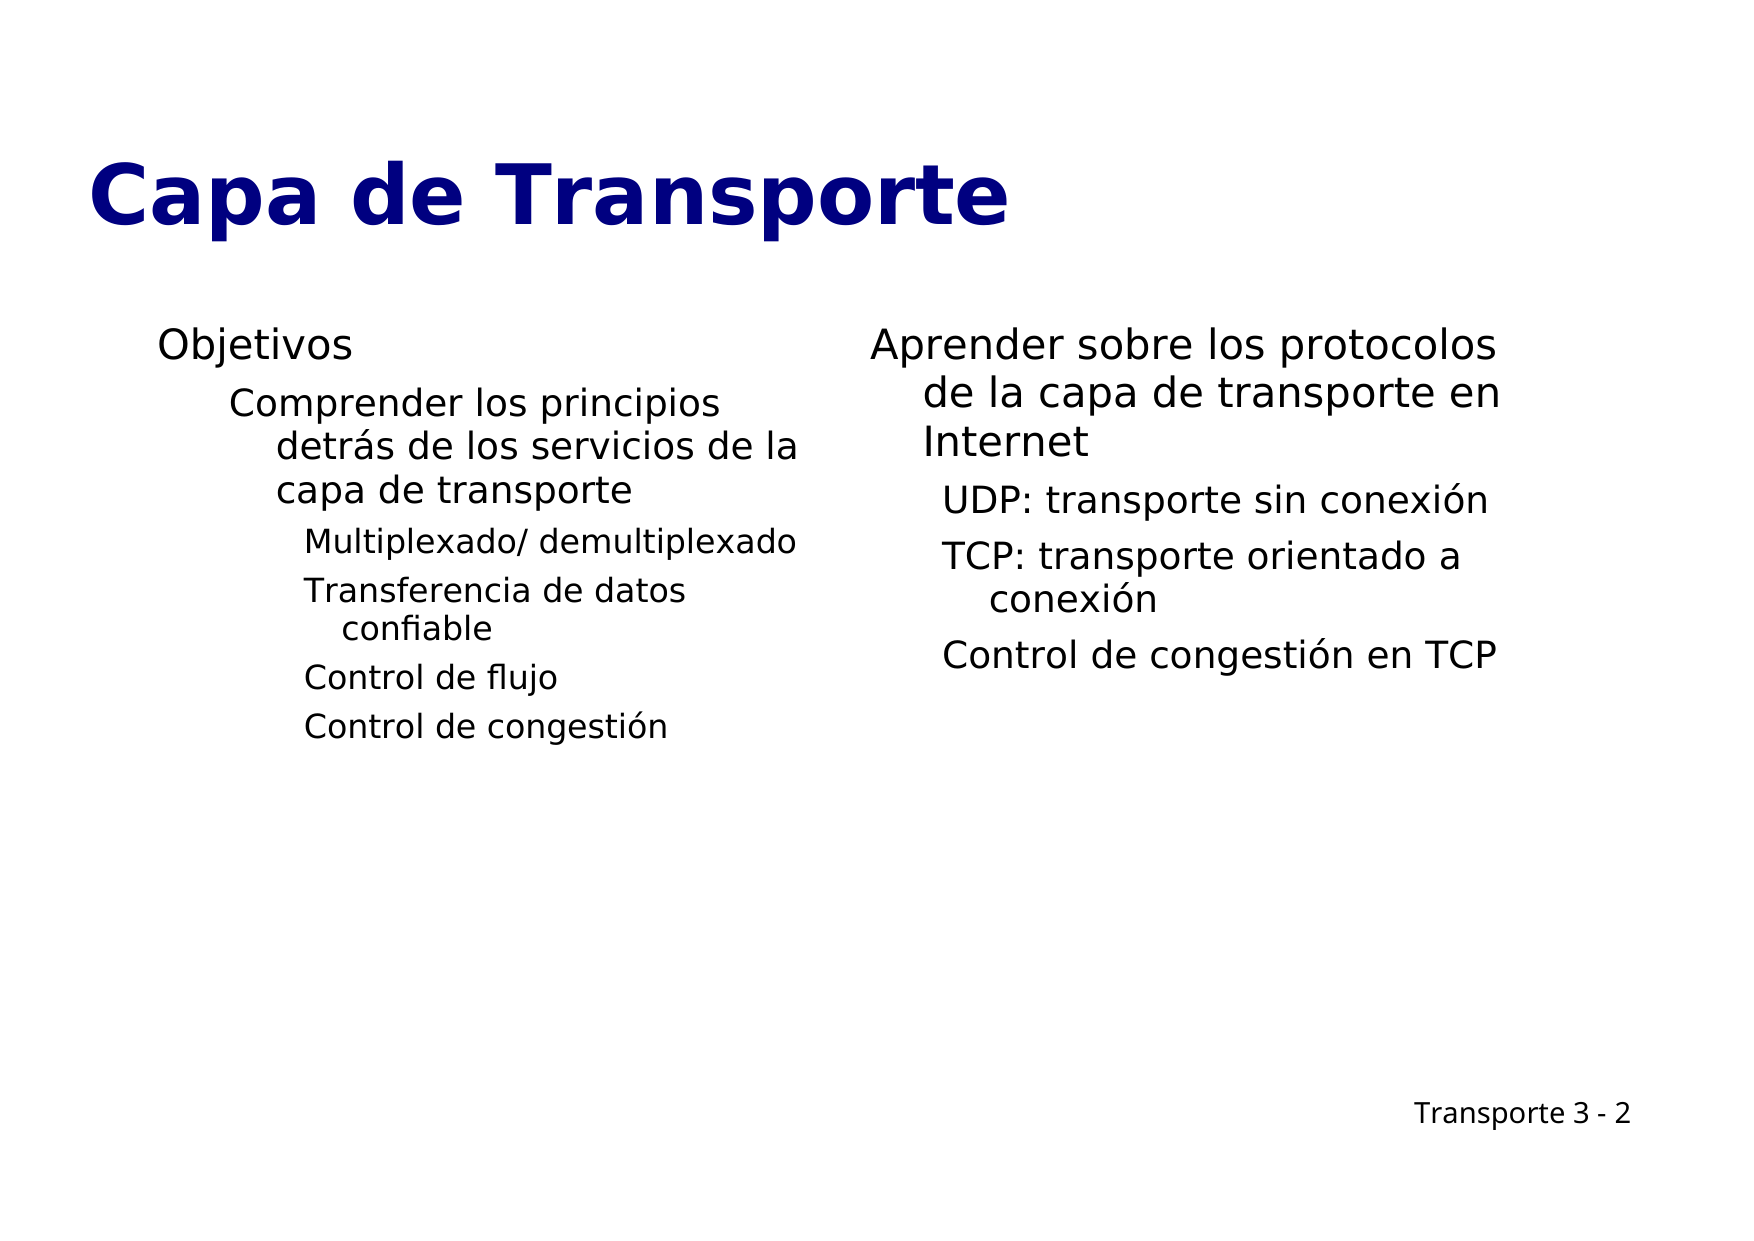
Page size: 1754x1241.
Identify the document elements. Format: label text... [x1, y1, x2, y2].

list Aprender sobre los protocolos de la capa de transporte en Internet UDP: transporte sin conexión TCP: transporte orientado a conexión Control de congestión en TCP [866, 320, 1546, 1082]
title Capa de Transporte [88, 95, 1654, 298]
list Objetivos Comprender los principios detrás de los servicios de la capa de transporte Multiplexado/ demultiplexado Transferencia de datos confiable Control de flujo Control de congestión [154, 320, 833, 1082]
